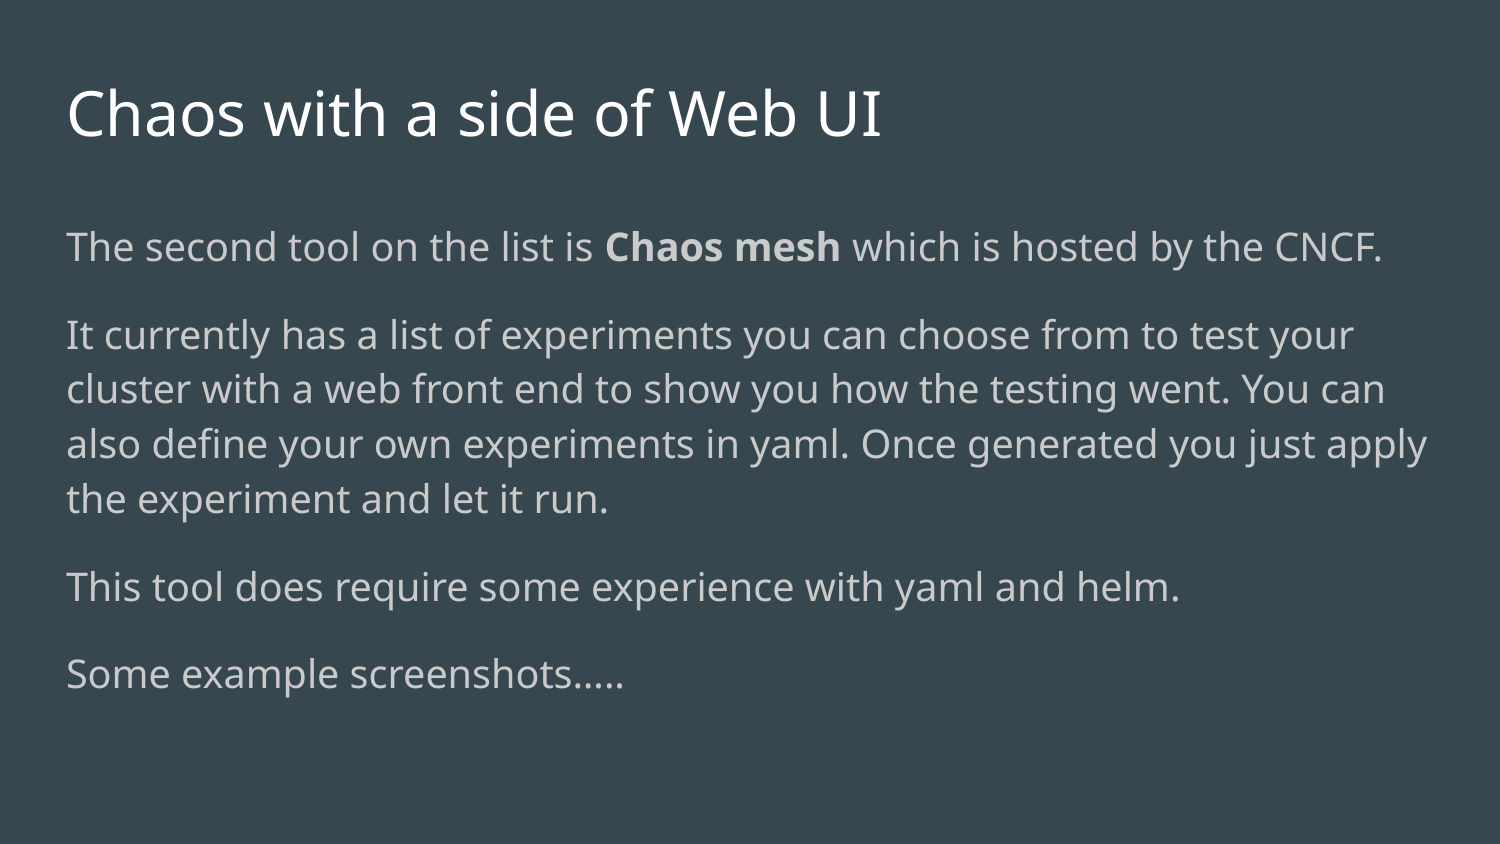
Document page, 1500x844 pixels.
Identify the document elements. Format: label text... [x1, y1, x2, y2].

list The second tool on the list is Chaos mesh which is hosted by the CNCF. It currently has a list of experiments you can choose from to test your cluster with a web front end to show you how the testing went. You can also define your own experiments in yaml. Once generated you just apply the experiment and let it run. This tool does require some experience with yaml and helm. Some example screenshots….. [51, 199, 1449, 683]
title Chaos with a side of Web UI [51, 59, 1449, 153]
